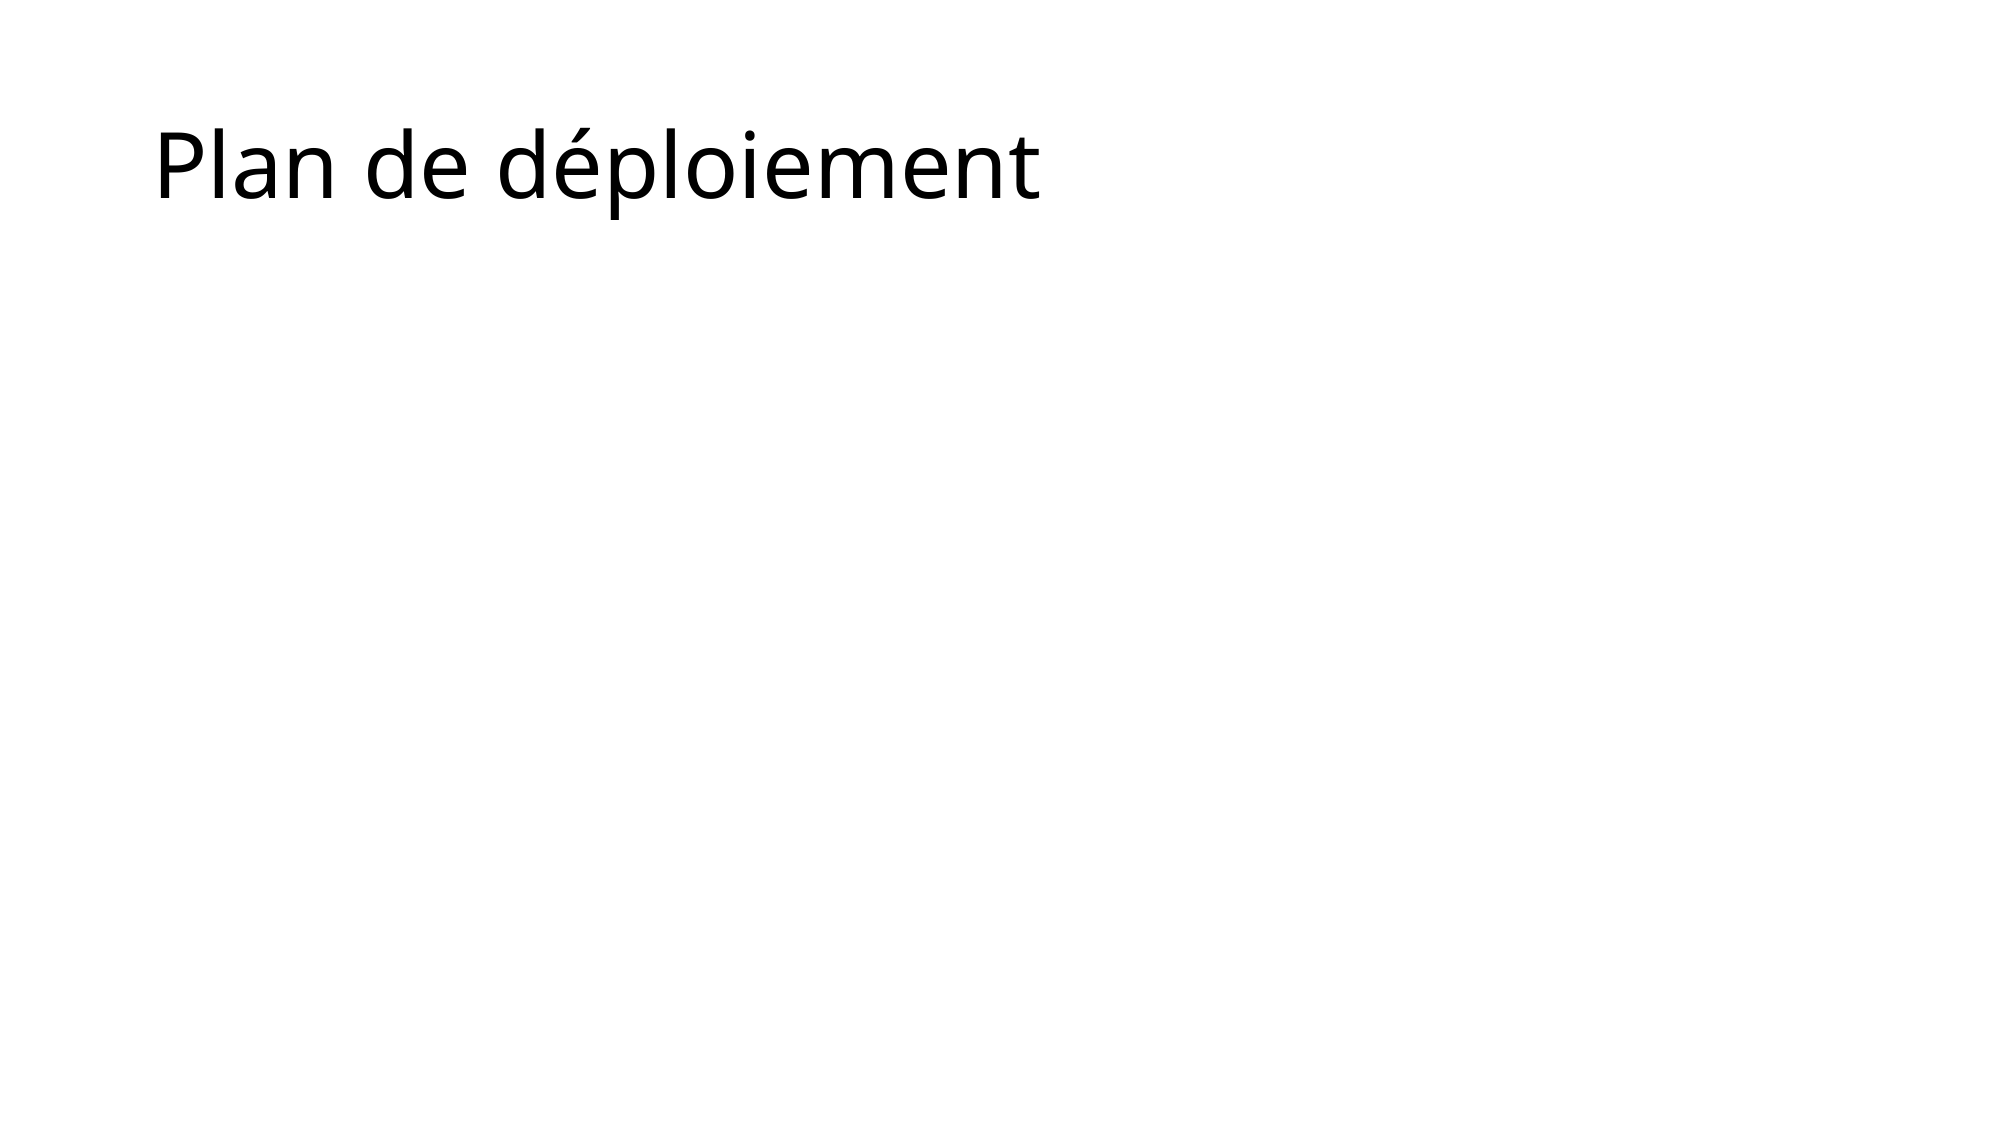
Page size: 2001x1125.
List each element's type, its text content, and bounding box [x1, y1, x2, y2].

title Plan de déploiement [137, 59, 1863, 278]
